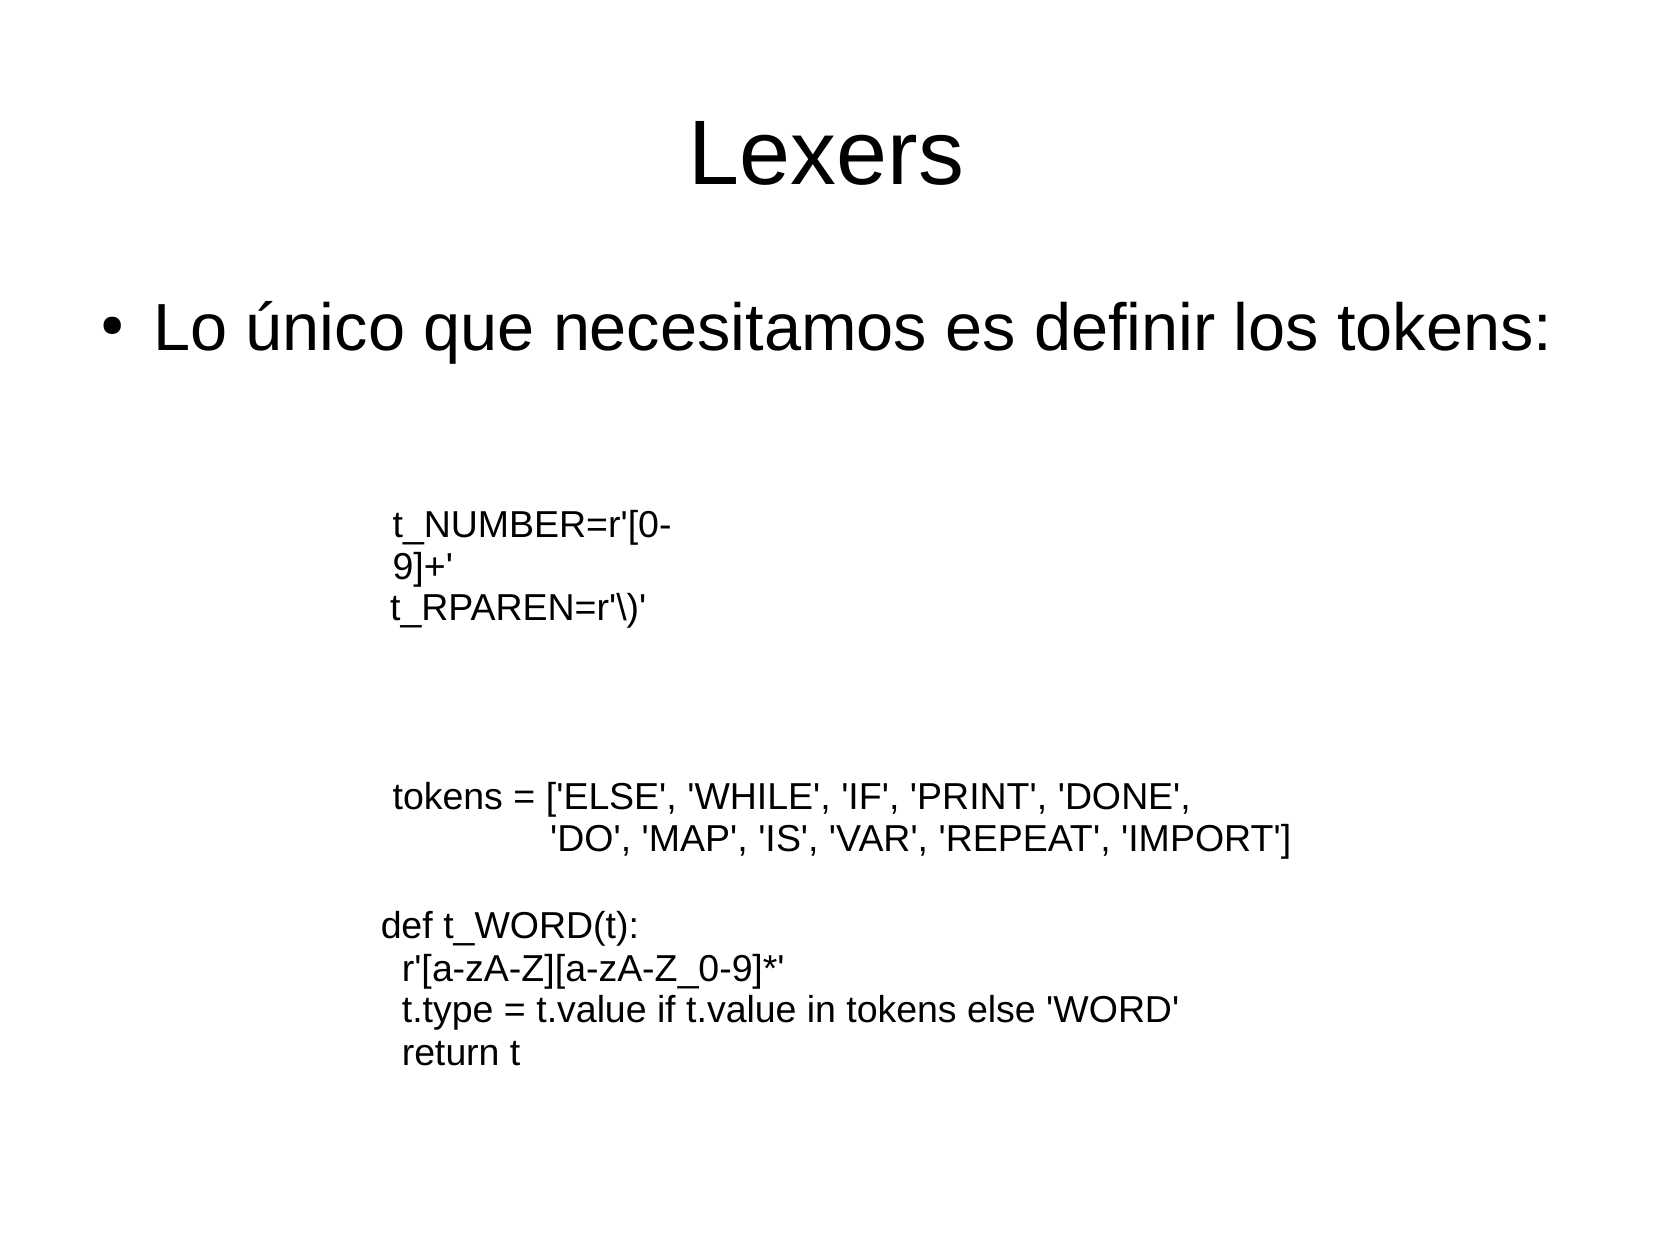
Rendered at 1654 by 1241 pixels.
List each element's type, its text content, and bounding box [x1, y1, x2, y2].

text_box tokens = ['ELSE', 'WHILE', 'IF', 'PRINT', 'DONE', 'DO', 'MAP', 'IS', 'VAR', 'REPEAT', 'IMPORT'] [377, 767, 1307, 867]
title Lexers [82, 49, 1571, 257]
text_box t_NUMBER=r'[0-9]+' [377, 496, 747, 553]
text_box t_RPAREN=r'\)' [375, 578, 745, 636]
list Lo único que necesitamos es definir los tokens: [82, 290, 1571, 1010]
text_box def t_WORD(t): r'[a-zA-Z][a-zA-Z_0-9]*' t.type = t.value if t.value in tokens else 'WORD' return t [366, 897, 1252, 1081]
